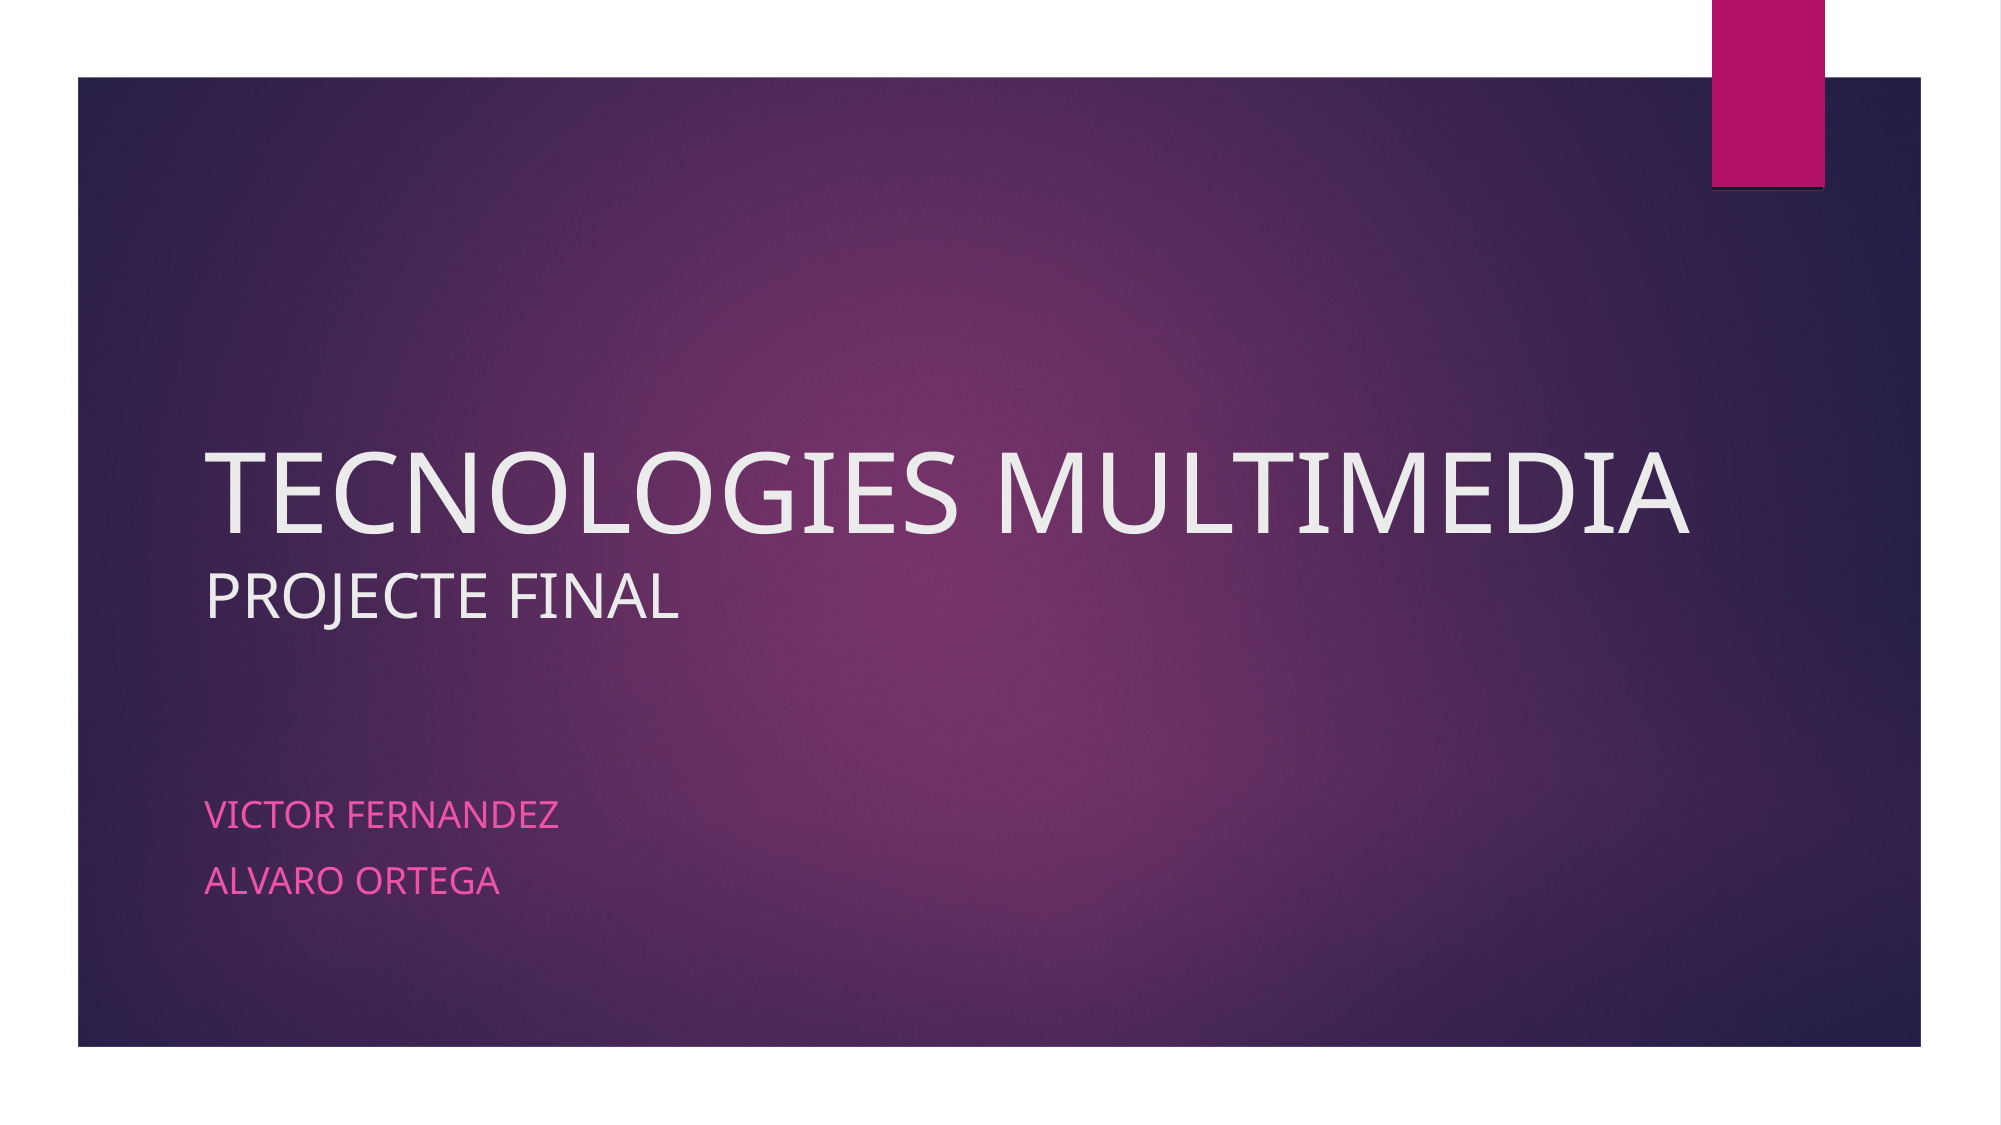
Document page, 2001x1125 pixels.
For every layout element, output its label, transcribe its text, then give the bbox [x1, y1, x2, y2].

title TECNOLOGIES MULTIMEDIA PROJECTE FINAL [189, 198, 1767, 639]
subtitle VICTOR FERNANDEZ ALVARO ORTEGA [189, 783, 1638, 926]
